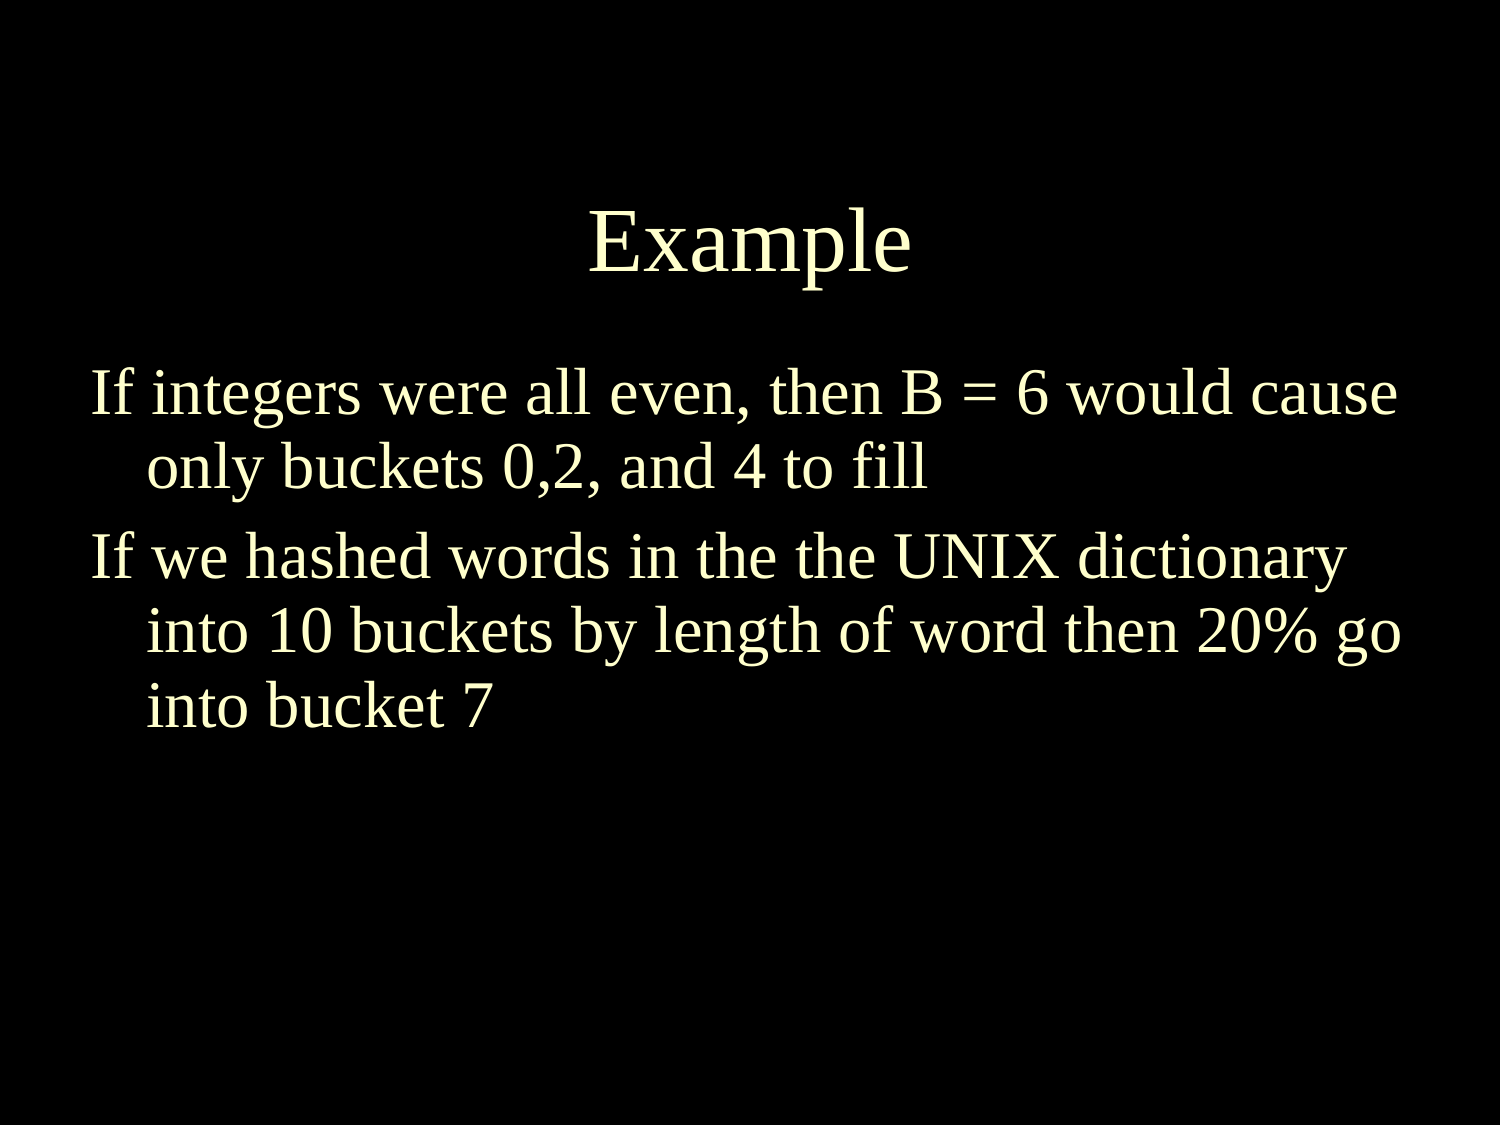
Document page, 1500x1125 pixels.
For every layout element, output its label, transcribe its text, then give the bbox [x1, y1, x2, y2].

list If integers were all even, then B = 6 would cause only buckets 0,2, and 4 to fill If we hashed words in the the UNIX dictionary into 10 buckets by length of word then 20% go into bucket 7 [75, 347, 1482, 1026]
title Example [22, 145, 1480, 336]
